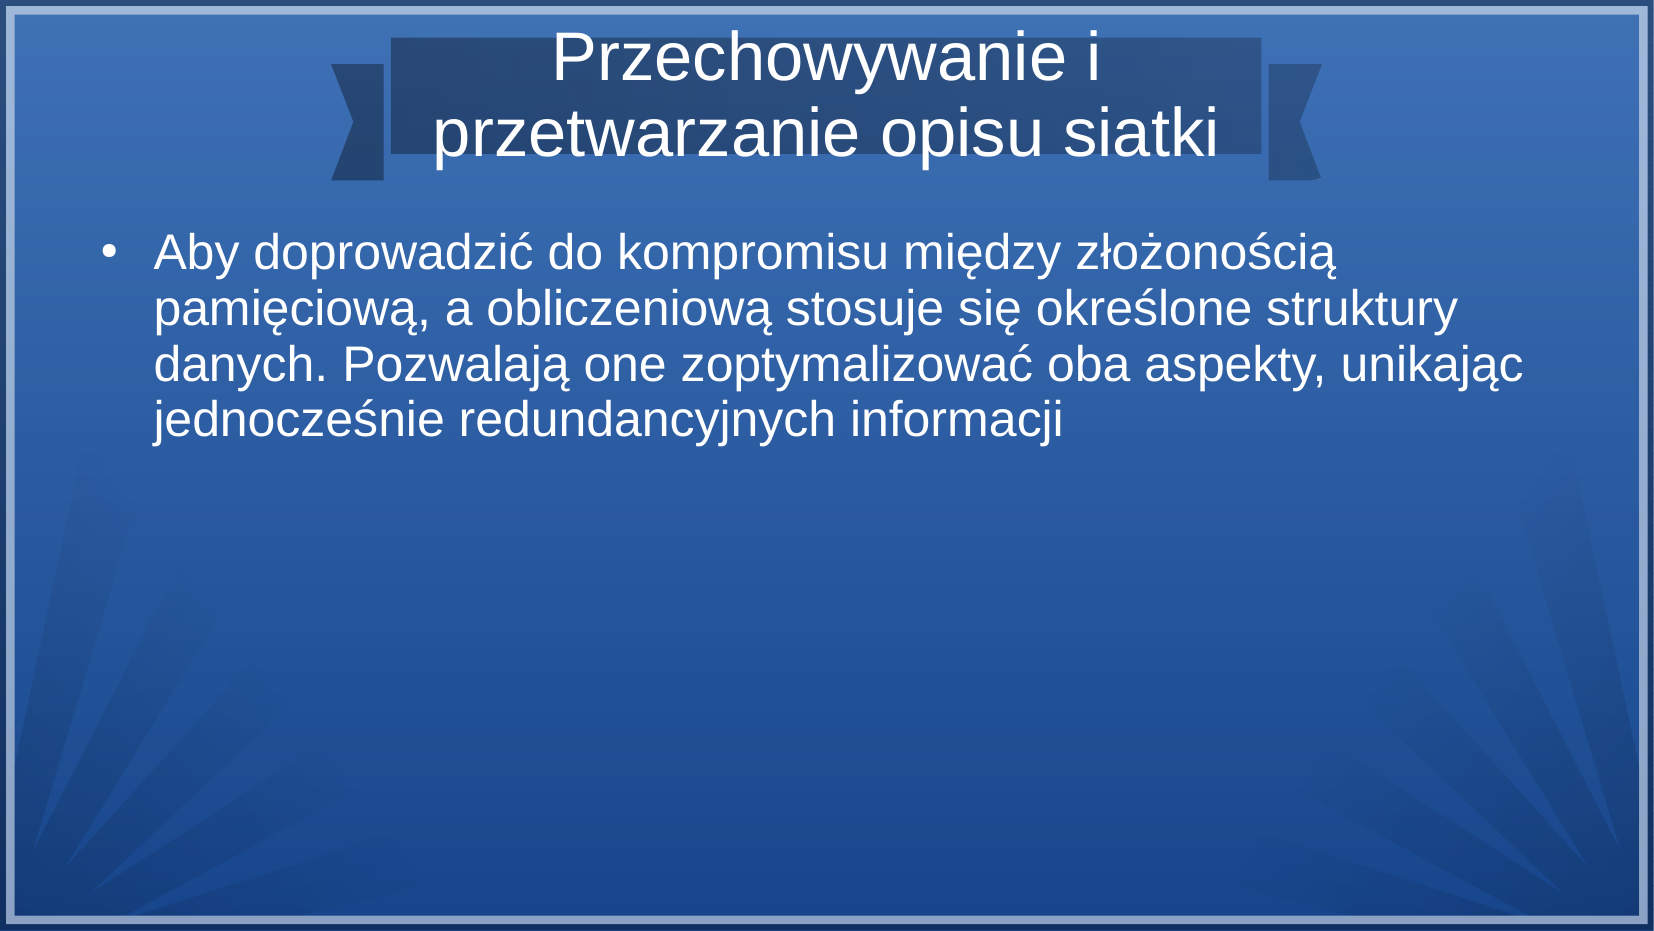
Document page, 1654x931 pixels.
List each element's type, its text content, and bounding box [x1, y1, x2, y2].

title Przechowywanie i przetwarzanie opisu siatki [389, 17, 1264, 172]
list Aby doprowadzić do kompromisu między złożonością pamięciową, a obliczeniową stosuje się określone struktury danych. Pozwalają one zoptymalizować oba aspekty, unikając jednocześnie redundancyjnych informacji [82, 224, 1571, 848]
